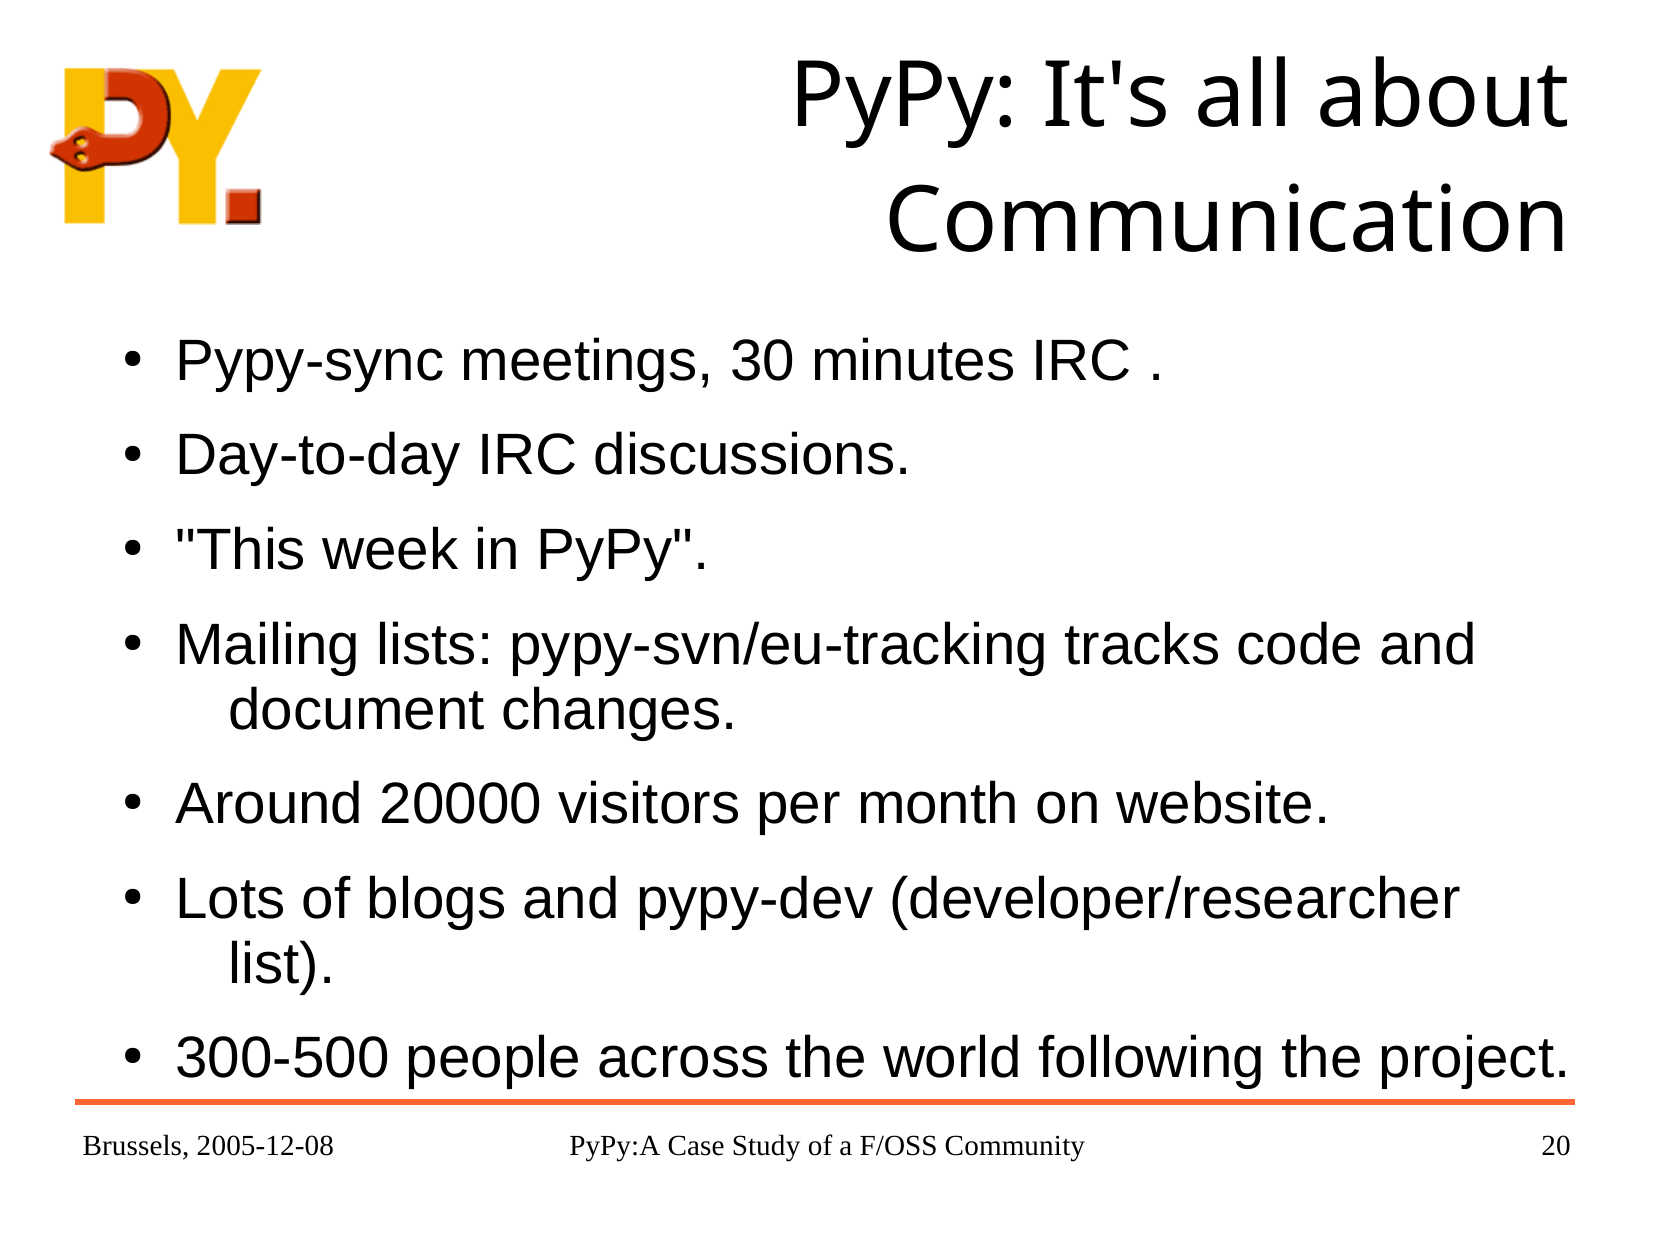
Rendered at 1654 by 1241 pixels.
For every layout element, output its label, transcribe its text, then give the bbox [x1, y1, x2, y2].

list Pypy-sync meetings, 30 minutes IRC . Day-to-day IRC discussions. "This week in PyPy". Mailing lists: pypy-svn/eu-tracking tracks code and document changes. Around 20000 visitors per month on website. Lots of blogs and pypy-dev (developer/researcher list). 300-500 people across the world following the project. [86, 327, 1576, 1088]
picture [49, 67, 263, 225]
title PyPy: It's all about Communication [337, 41, 1571, 265]
